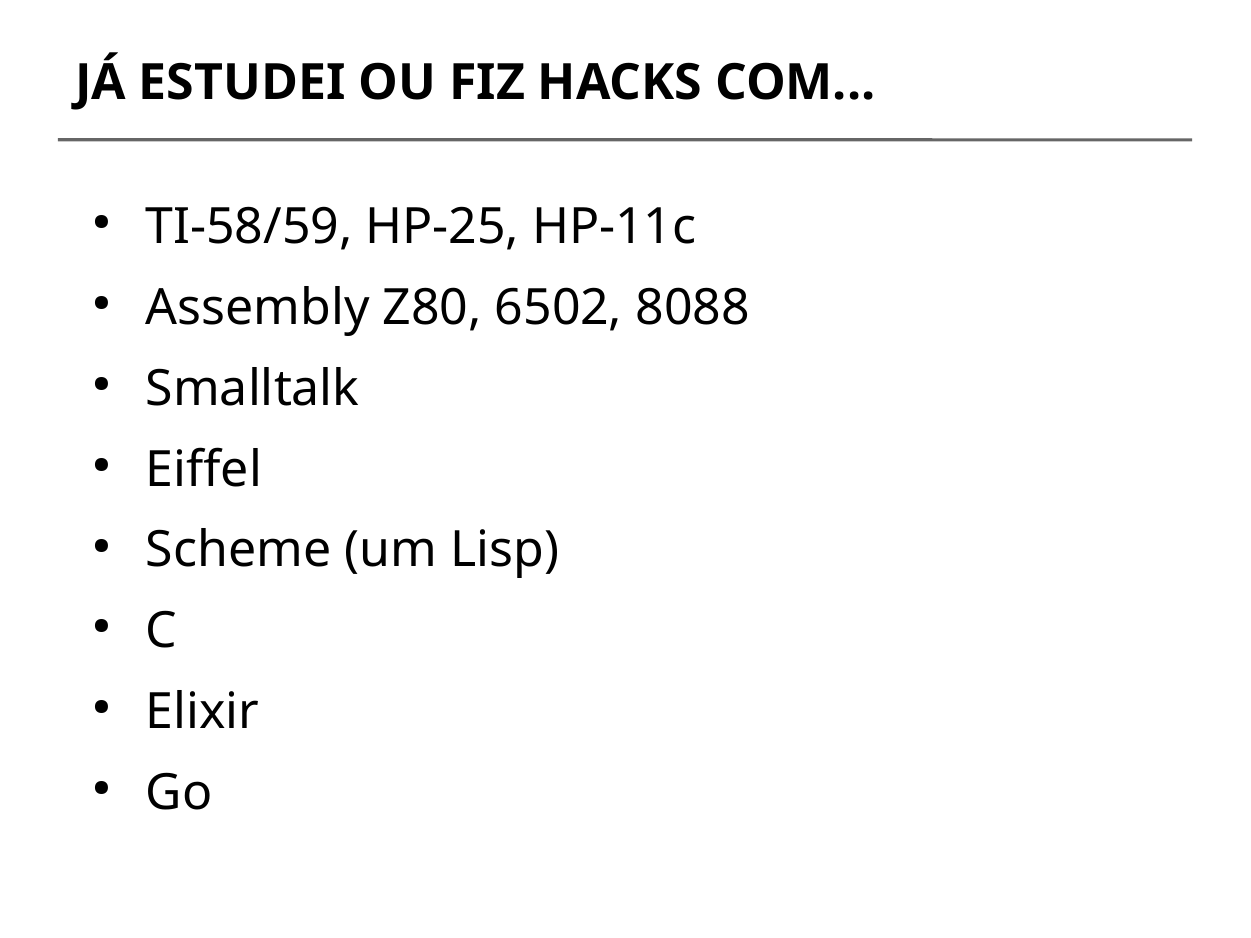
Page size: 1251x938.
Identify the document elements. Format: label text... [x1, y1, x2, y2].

title JÁ ESTUDEI OU FIZ HACKS COM... [62, 37, 1188, 122]
list TI-58/59, HP-25, HP-11c Assembly Z80, 6502, 8088 Smalltalk Eiffel Scheme (um Lisp) C Elixir Go [62, 180, 851, 860]
